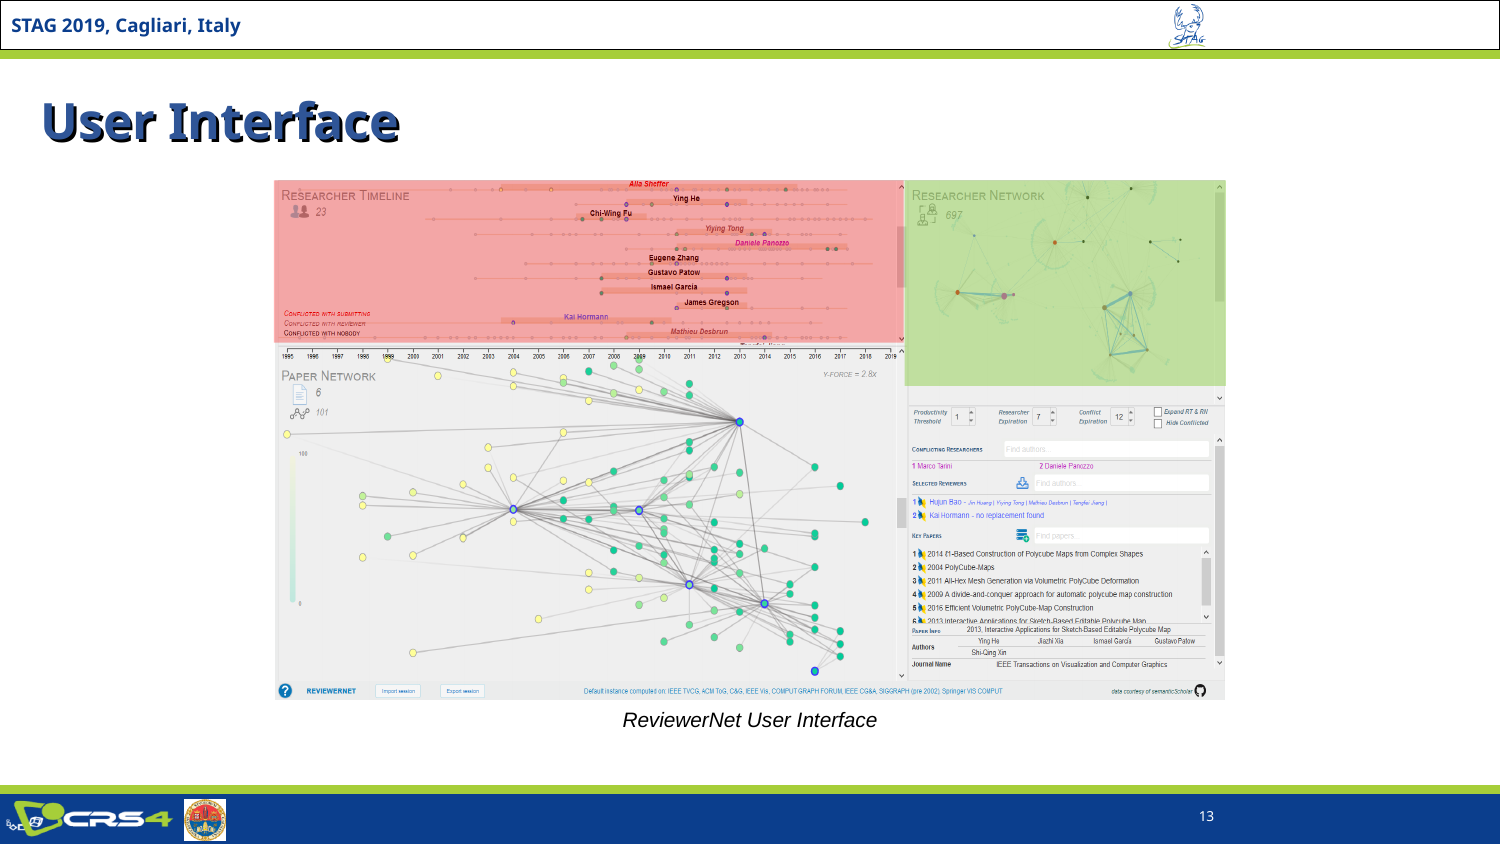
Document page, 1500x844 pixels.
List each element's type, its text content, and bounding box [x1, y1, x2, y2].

title User Interface [29, 58, 1471, 181]
text_box [1187, 802, 1500, 831]
text_box [273, 180, 1226, 386]
text_box ReviewerNet User Interface [369, 699, 1131, 726]
picture [275, 343, 1225, 700]
